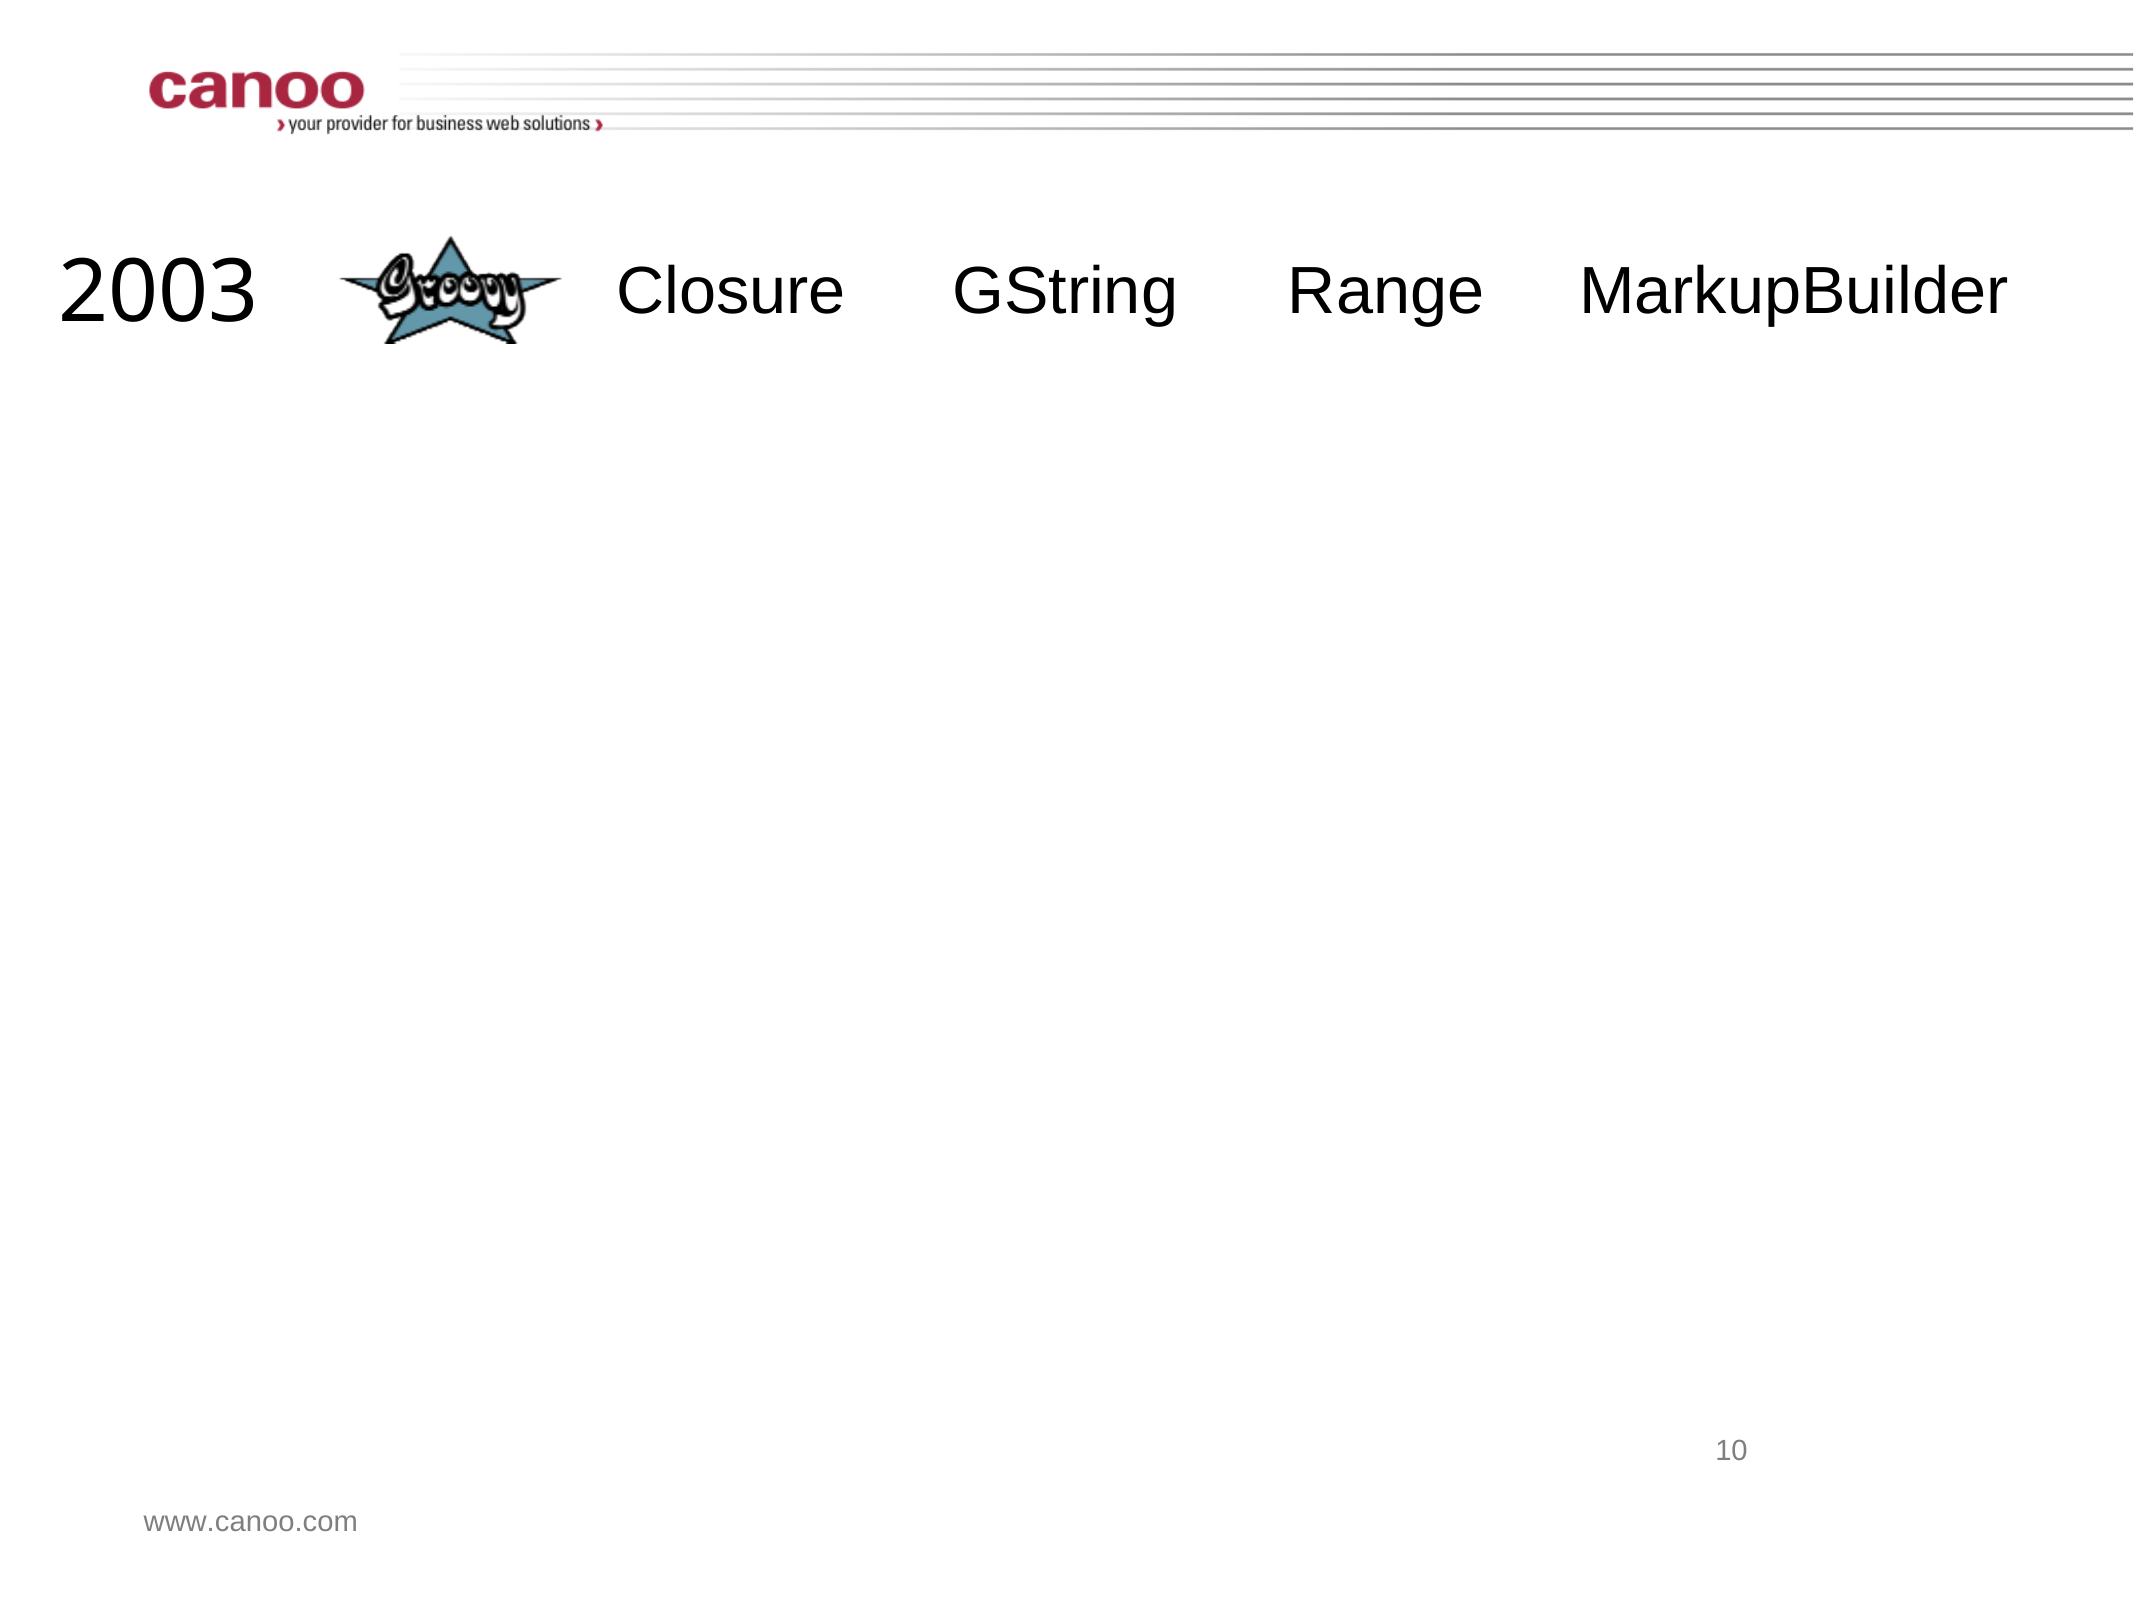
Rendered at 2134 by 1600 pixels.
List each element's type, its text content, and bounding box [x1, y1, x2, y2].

text_box MarkupBuilder [1564, 239, 2026, 334]
picture [0, 21, 2134, 188]
text_box GString [937, 239, 1194, 352]
text_box <number> [1705, 1423, 1758, 1474]
text_box 2003 [43, 226, 297, 347]
text_box Closure [601, 239, 862, 334]
text_box Range [1273, 239, 1501, 334]
picture [335, 229, 568, 345]
